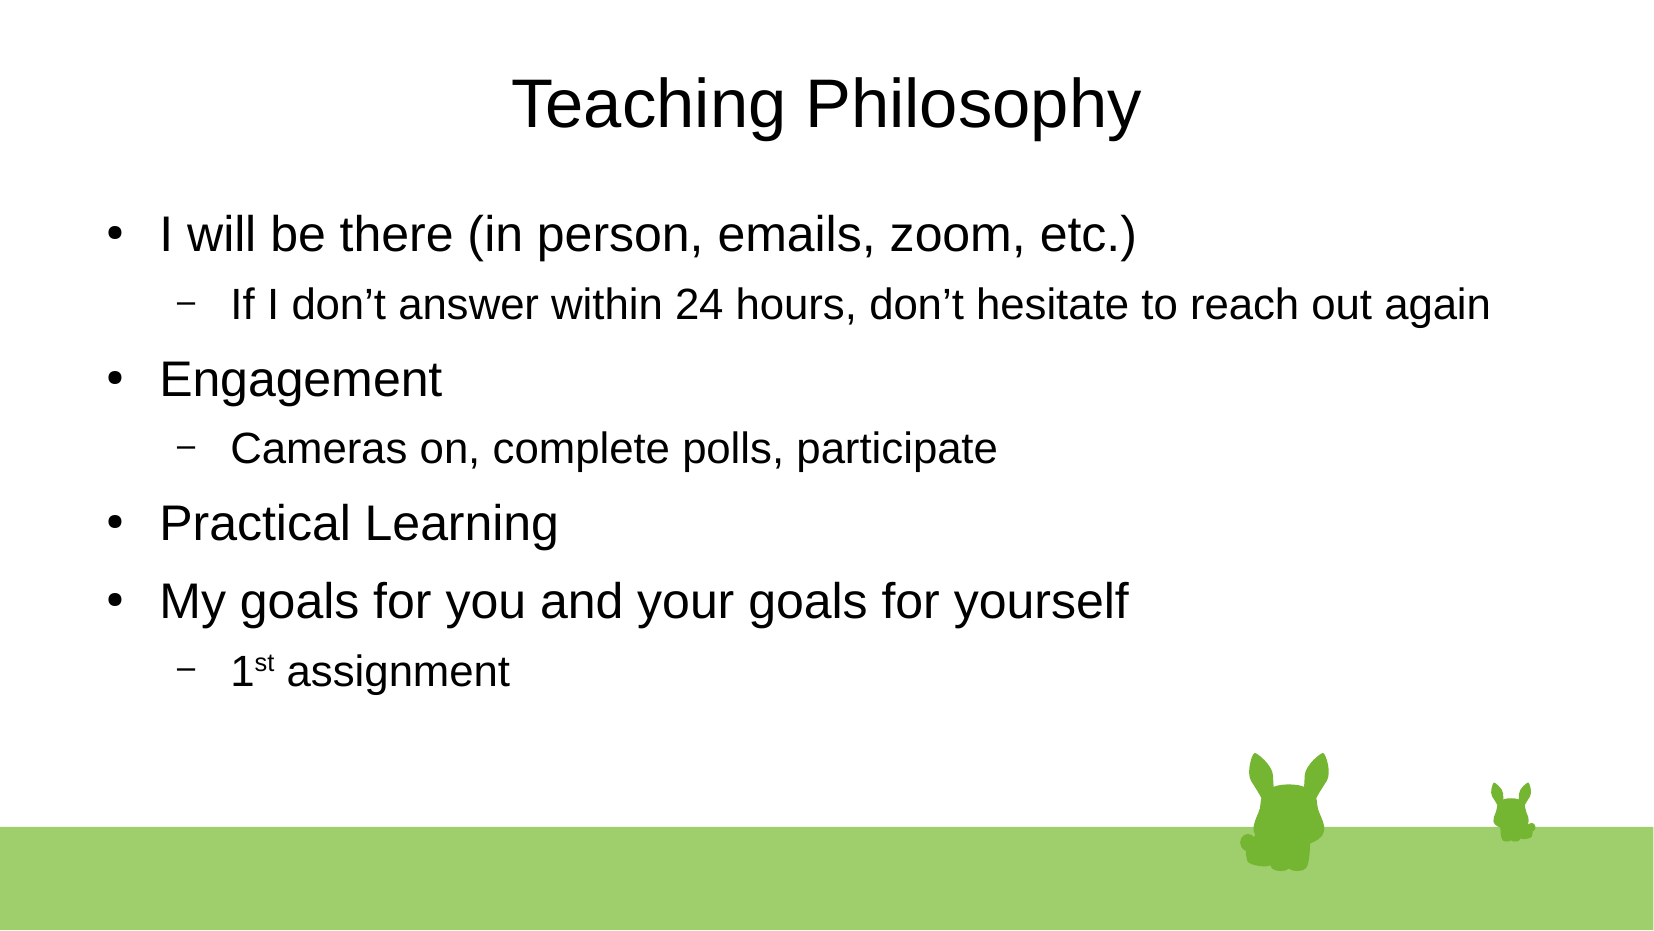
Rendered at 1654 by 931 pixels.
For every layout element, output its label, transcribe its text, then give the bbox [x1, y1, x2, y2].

list I will be there (in person, emails, zoom, etc.) If I don’t answer within 24 hours, don’t hesitate to reach out again Engagement Cameras on, complete polls, participate Practical Learning My goals for you and your goals for yourself 1st assignment [88, 206, 1565, 739]
title Teaching Philosophy [88, 29, 1565, 178]
